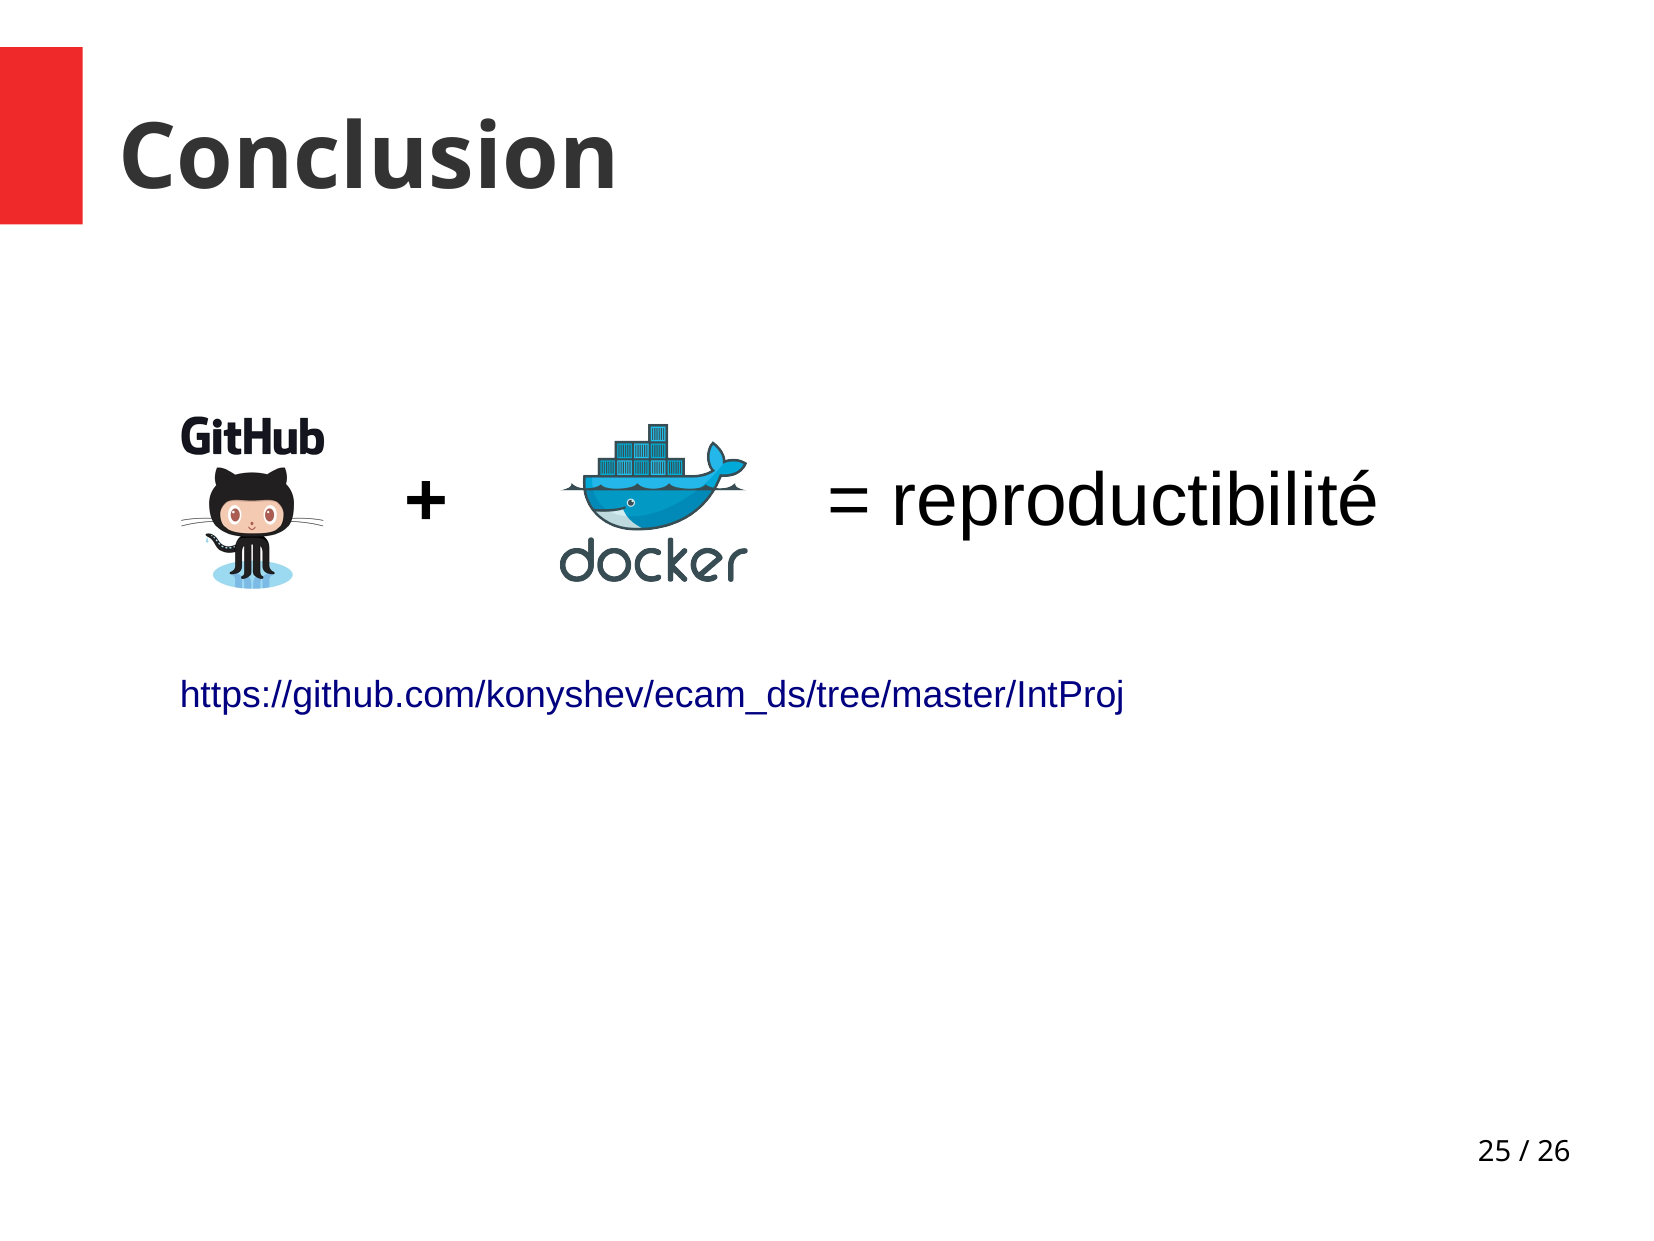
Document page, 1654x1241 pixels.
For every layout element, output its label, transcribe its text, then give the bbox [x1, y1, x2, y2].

picture [105, 404, 399, 601]
title Conclusion [118, 49, 1571, 257]
text_box = reproductibilité [812, 450, 1396, 549]
text_box https://github.com/konyshev/ecam_ds/tree/master/IntProj [165, 666, 1140, 766]
picture [525, 389, 781, 618]
text_box + [390, 450, 509, 564]
